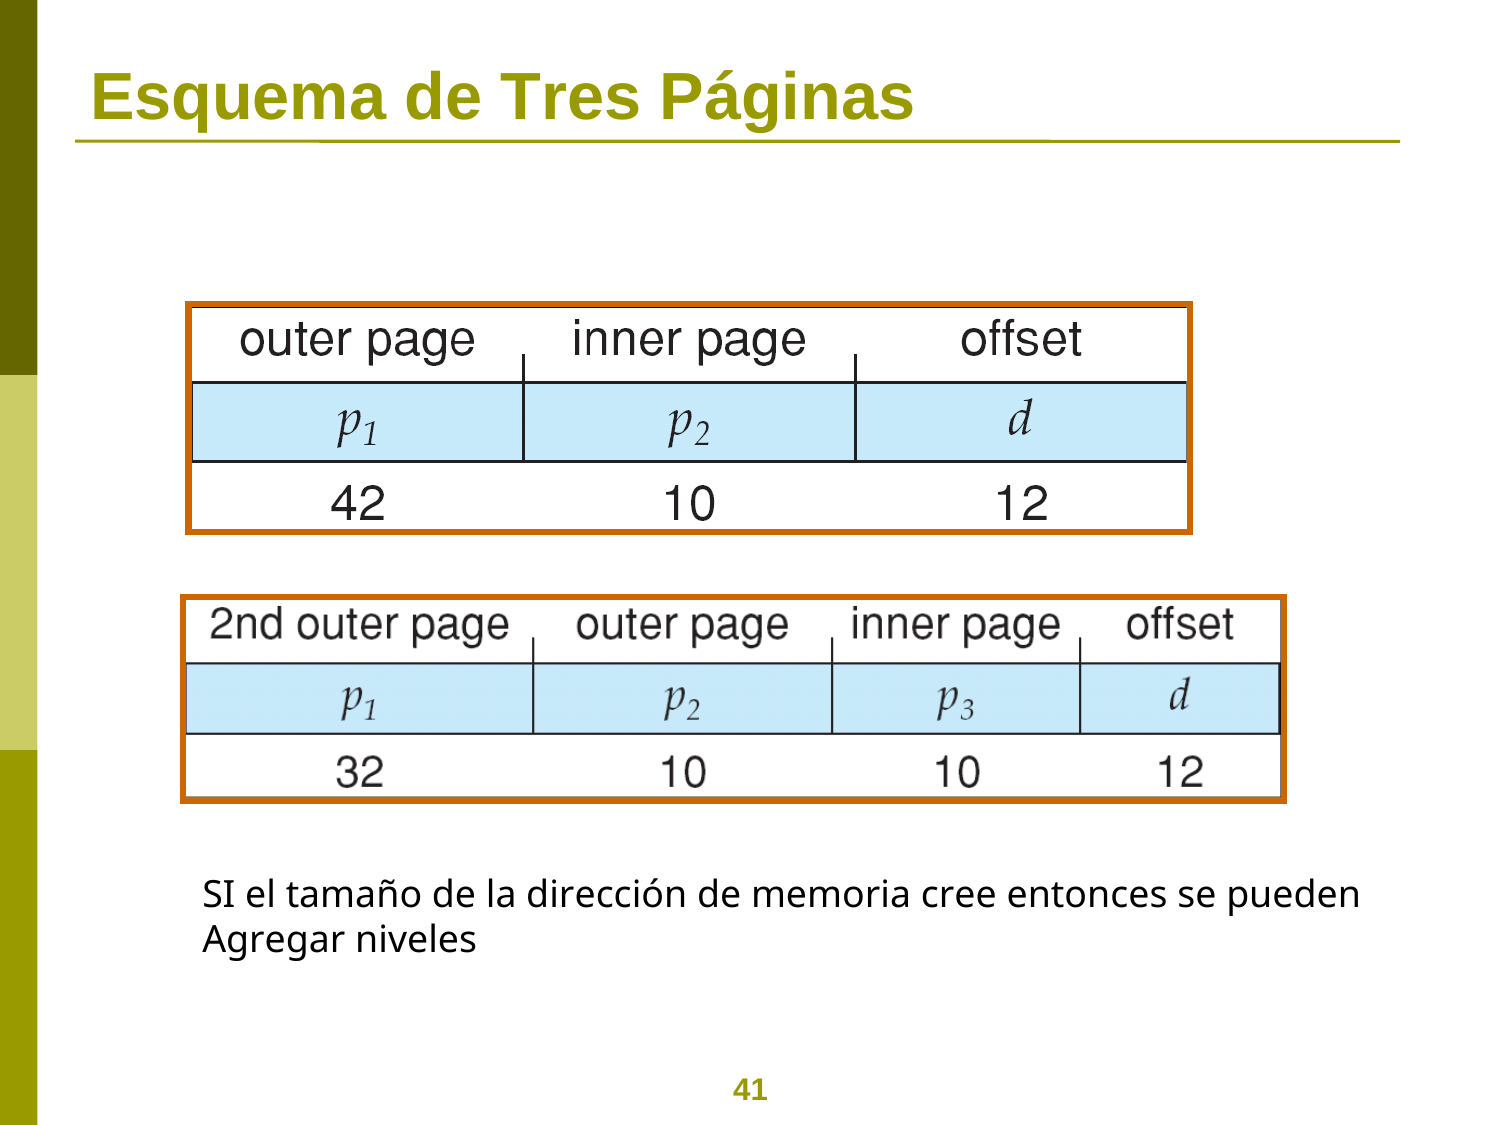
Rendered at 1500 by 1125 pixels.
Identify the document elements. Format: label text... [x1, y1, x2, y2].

text_box Esquema de Tres Páginas [75, 45, 1426, 141]
picture [191, 307, 1187, 529]
picture [185, 600, 1281, 798]
text_box SI el tamaño de la dirección de memoria cree entonces se pueden Agregar niveles [187, 862, 1318, 968]
